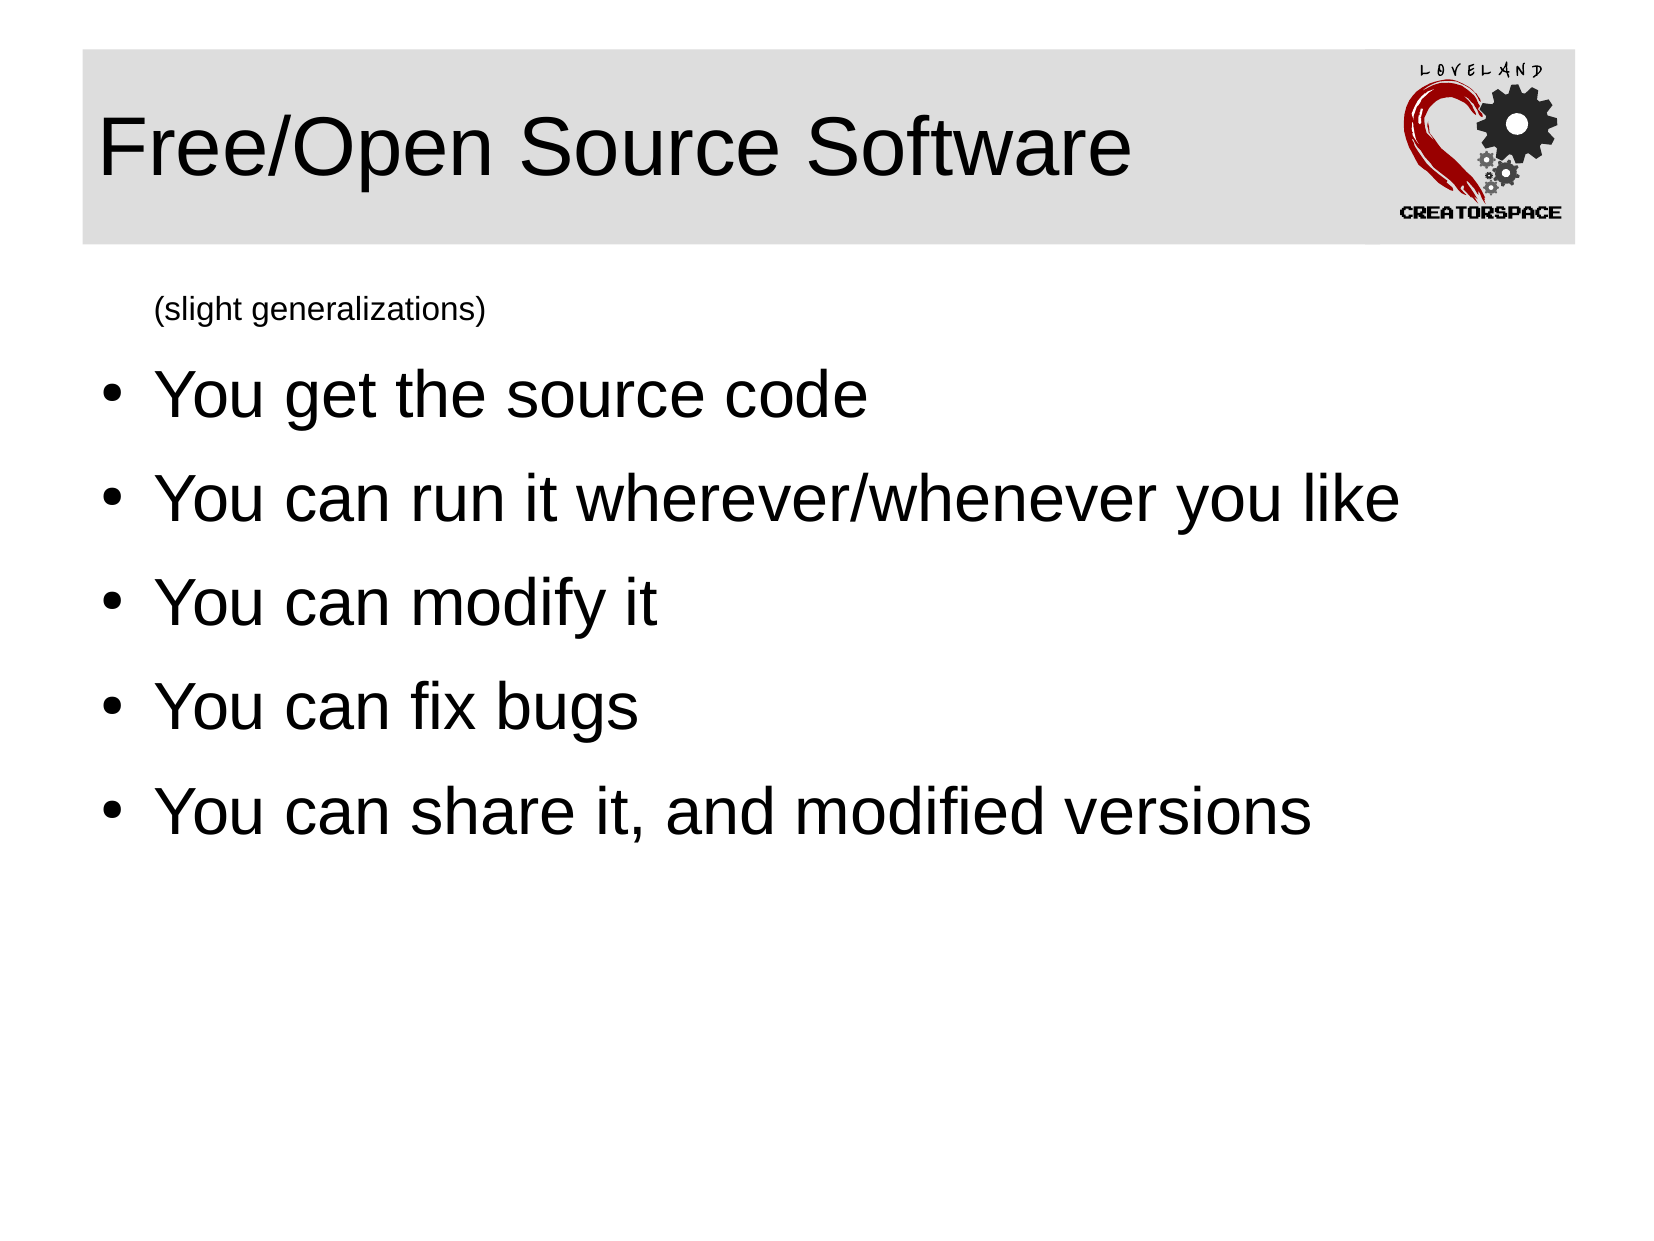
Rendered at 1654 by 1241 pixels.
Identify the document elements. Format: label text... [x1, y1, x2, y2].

list (slight generalizations) You get the source code You can run it wherever/whenever you like You can modify it You can fix bugs You can share it, and modified versions [82, 290, 1571, 1010]
title Free/Open Source Software [82, 49, 1381, 245]
